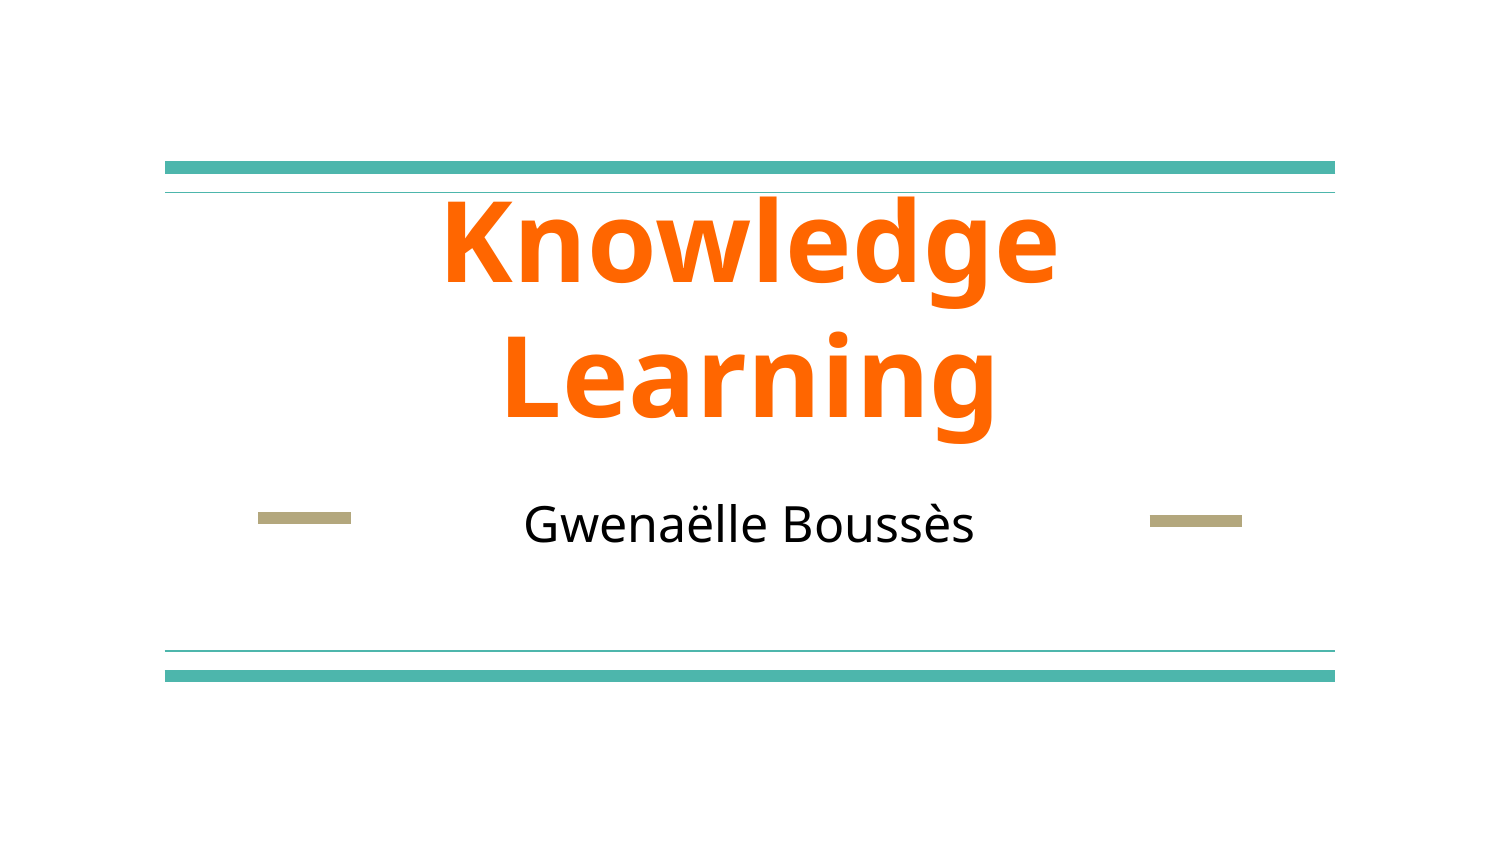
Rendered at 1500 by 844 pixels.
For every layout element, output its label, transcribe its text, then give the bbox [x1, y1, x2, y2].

subtitle Gwenaëlle Boussès [350, 477, 1150, 568]
title Knowledge Learning [164, 287, 1336, 456]
